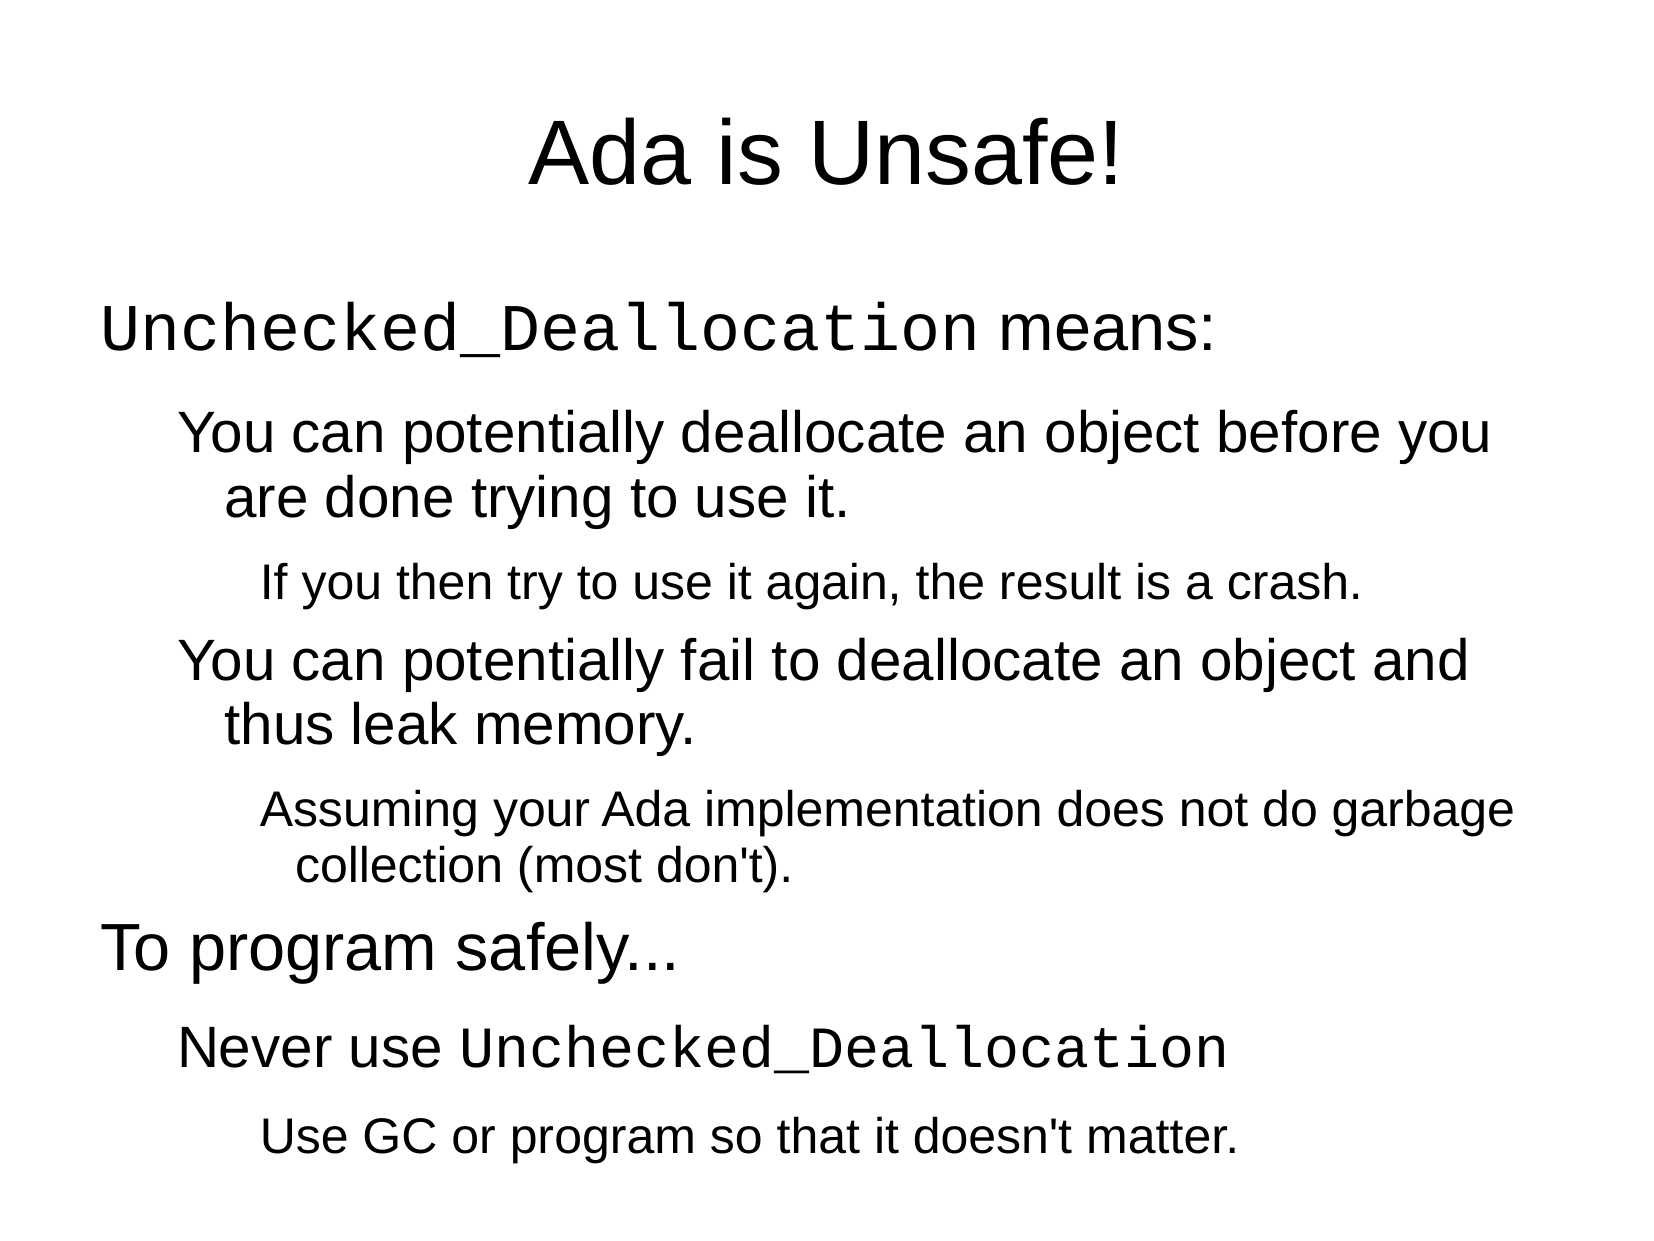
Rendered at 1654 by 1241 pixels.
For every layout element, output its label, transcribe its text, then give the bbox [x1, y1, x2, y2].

title Ada is Unsafe! [82, 49, 1571, 257]
list Unchecked_Deallocation means: You can potentially deallocate an object before you are done trying to use it. If you then try to use it again, the result is a crash. You can potentially fail to deallocate an object and thus leak memory. Assuming your Ada implementation does not do garbage collection (most don't). To program safely... Never use Unchecked_Deallocation Use GC or program so that it doesn't matter. [82, 290, 1571, 1162]
